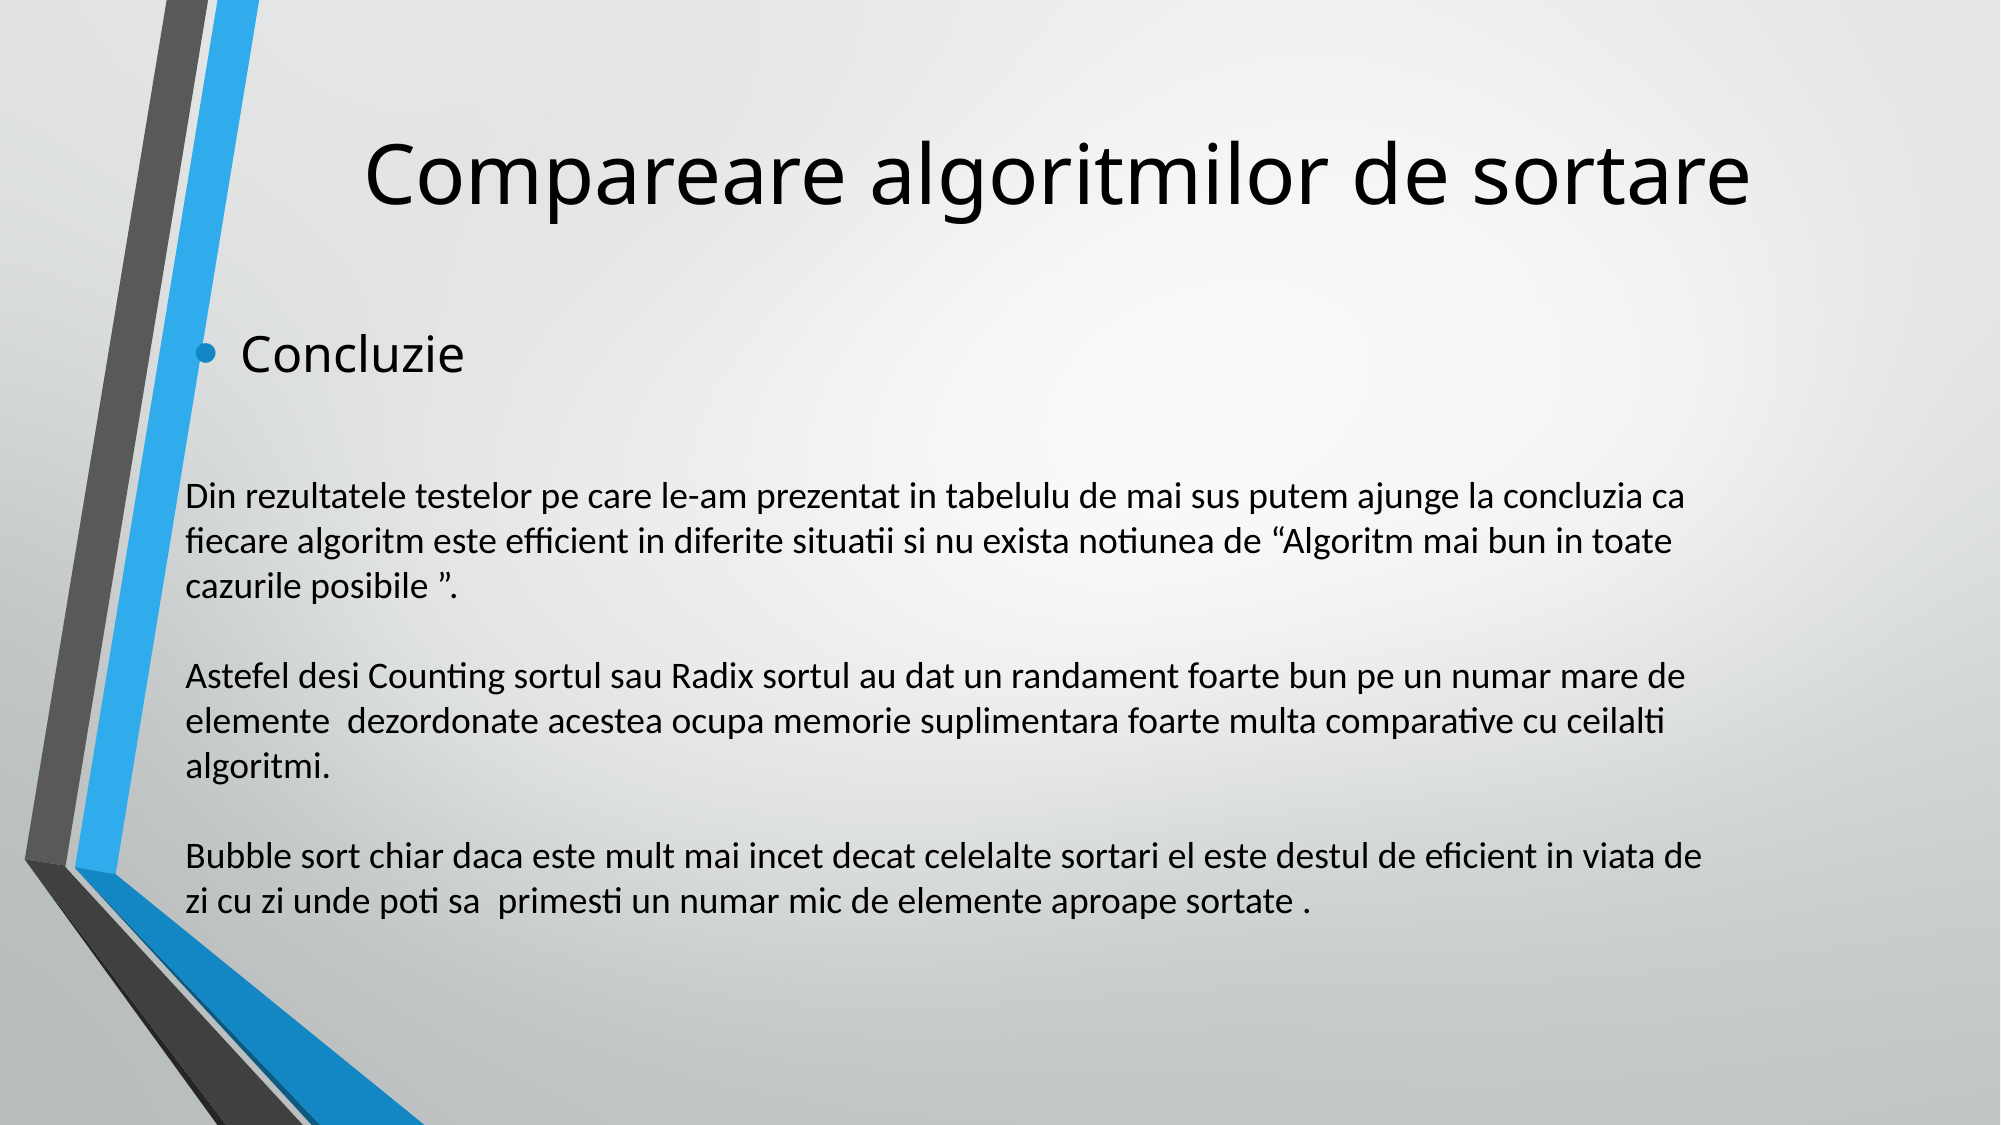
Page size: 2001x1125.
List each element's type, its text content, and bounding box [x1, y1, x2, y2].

title Compareare algoritmilor de sortare [243, 112, 1874, 231]
text_box Din rezultatele testelor pe care le-am prezentat in tabelulu de mai sus putem ajunge la concluzia ca fiecare algoritm este efficient in diferite situatii si nu exista notiunea de “Algoritm mai bun in toate cazurile posibile ”. Astefel desi Counting sortul sau Radix sortul au dat un randament foarte bun pe un numar mare de elemente dezordonate acestea ocupa memorie suplimentara foarte multa comparative cu ceilalti algoritmi. Bubble sort chiar daca este mult mai incet decat celelalte sortari el este destul de eficient in viata de zi cu zi unde poti sa primesti un numar mic de elemente aproape sortate . [170, 463, 1749, 1070]
list Concluzie [178, 282, 1738, 422]
